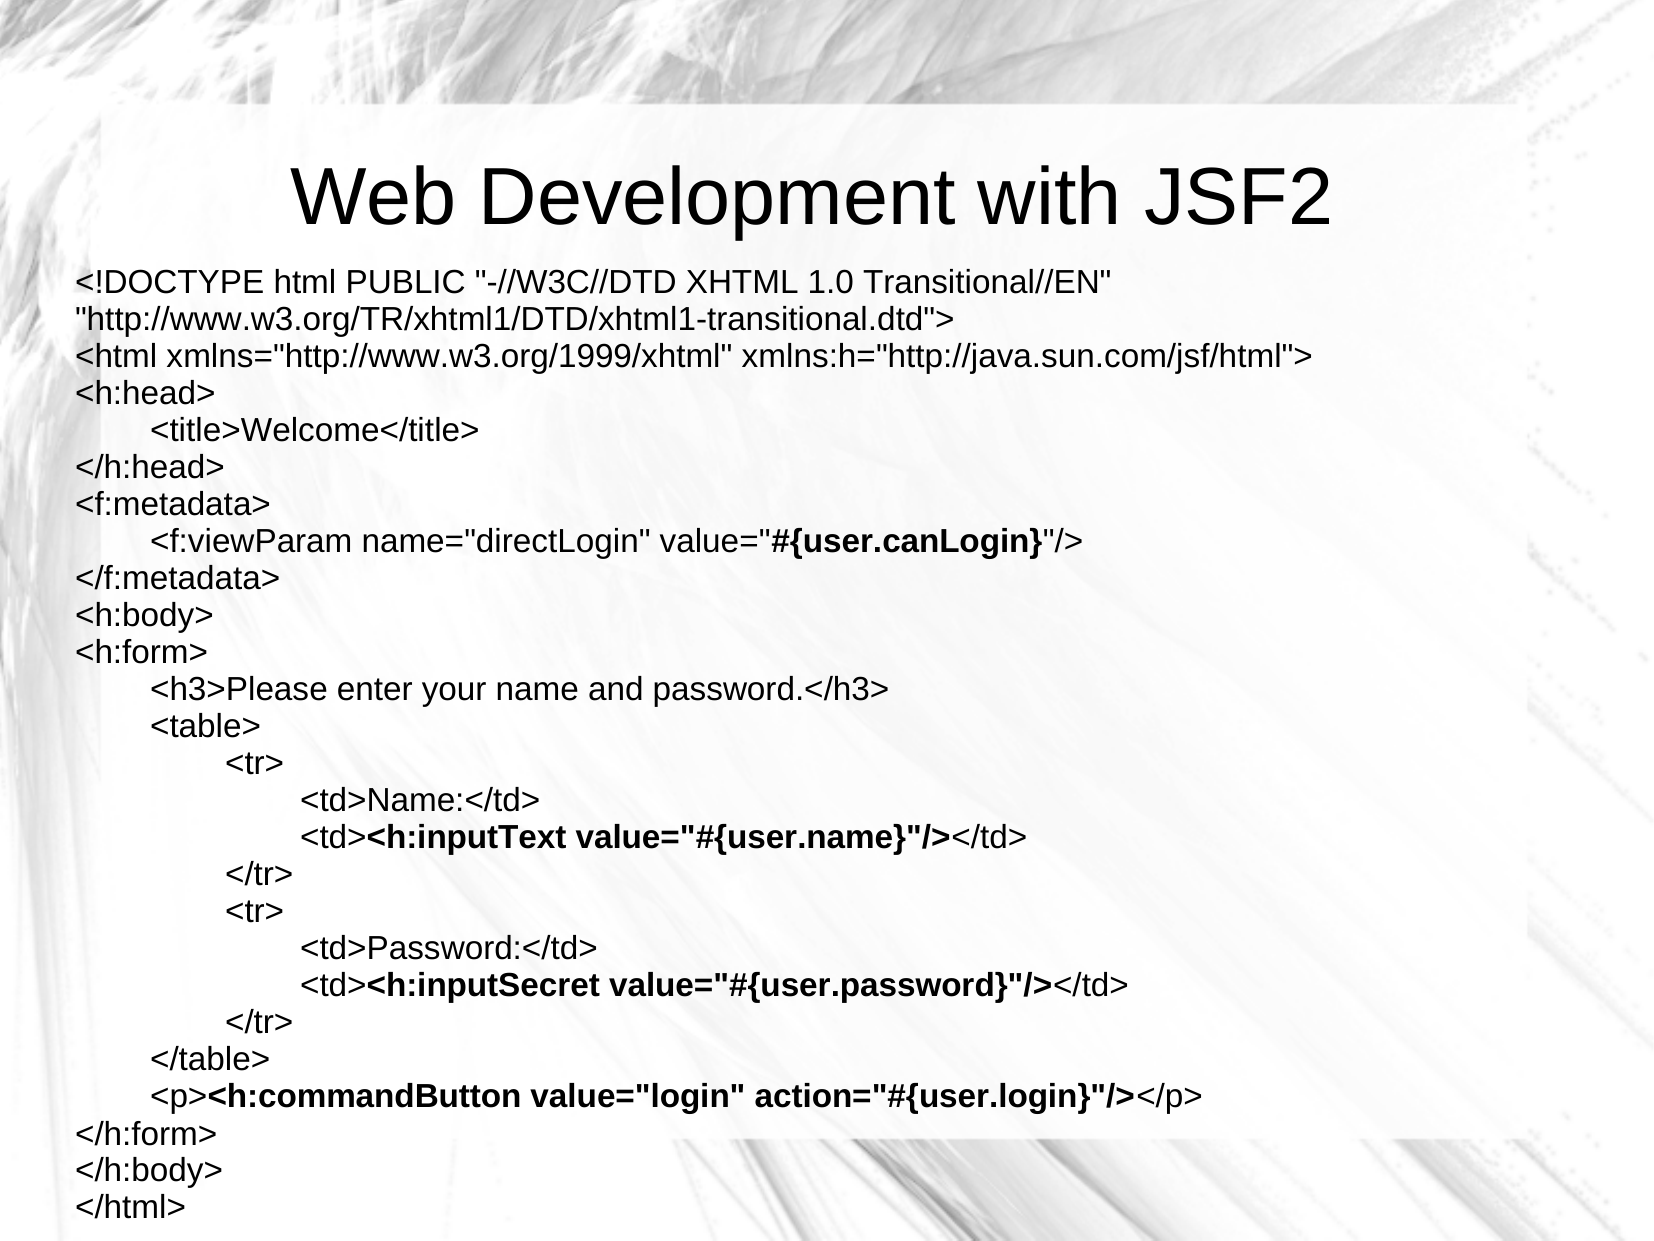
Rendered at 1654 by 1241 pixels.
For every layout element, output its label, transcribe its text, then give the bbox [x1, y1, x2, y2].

subtitle <!DOCTYPE html PUBLIC "-//W3C//DTD XHTML 1.0 Transitional//EN" "http://www.w3.org/TR/xhtml1/DTD/xhtml1-transitional.dtd"> <html xmlns="http://www.w3.org/1999/xhtml" xmlns:h="http://java.sun.com/jsf/html"> <h:head> <title>Welcome</title> </h:head> <f:metadata> <f:viewParam name="directLogin" value="#{user.canLogin}"/> </f:metadata> <h:body> <h:form> <h3>Please enter your name and password.</h3> <table> <tr> <td>Name:</td> <td><h:inputText value="#{user.name}"/></td> </tr> <tr> <td>Password:</td> <td><h:inputSecret value="#{user.password}"/></td> </tr> </table> <p><h:commandButton value="login" action="#{user.login}"/></p> </h:form> </h:body> </html> [74, 226, 1531, 1241]
title Web Development with JSF2 [118, 112, 1506, 226]
picture [0, 0, 1654, 1241]
